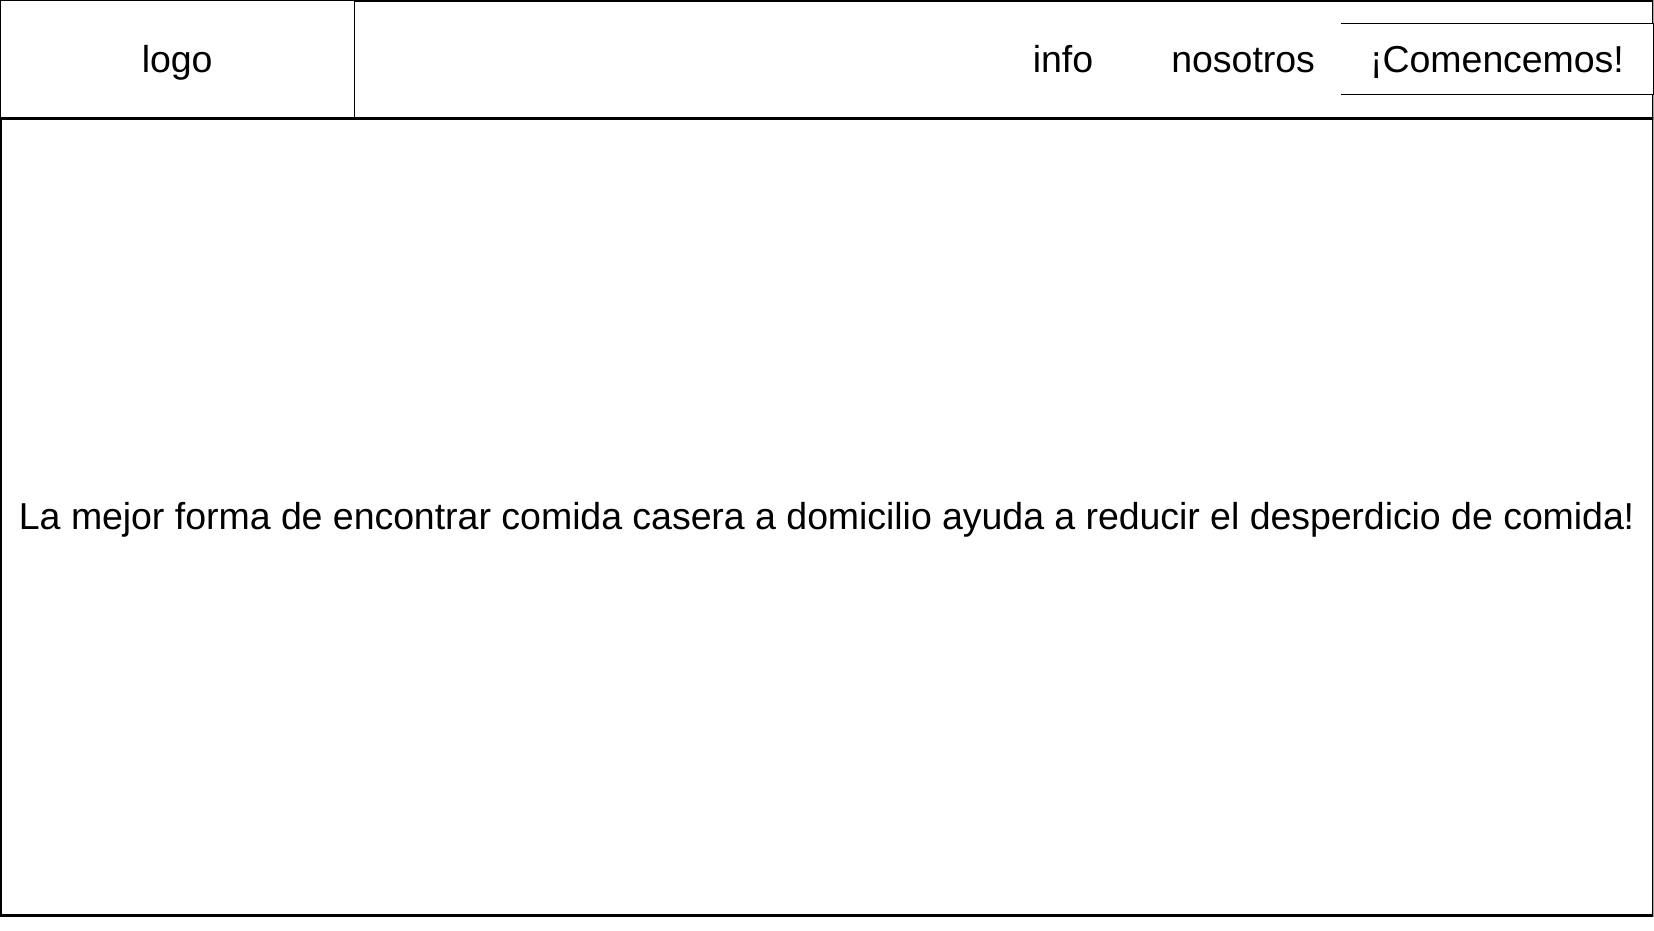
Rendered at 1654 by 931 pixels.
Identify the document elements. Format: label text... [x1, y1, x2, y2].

text_box info [1009, 23, 1117, 95]
text_box logo [0, 0, 355, 118]
text_box ¡Comencemos! [1341, 23, 1654, 95]
text_box La mejor forma de encontrar comida casera a domicilio ayuda a reducir el desperdicio de comida! [0, 118, 1654, 916]
text_box nosotros [1145, 23, 1341, 95]
text_box [355, 0, 1654, 118]
